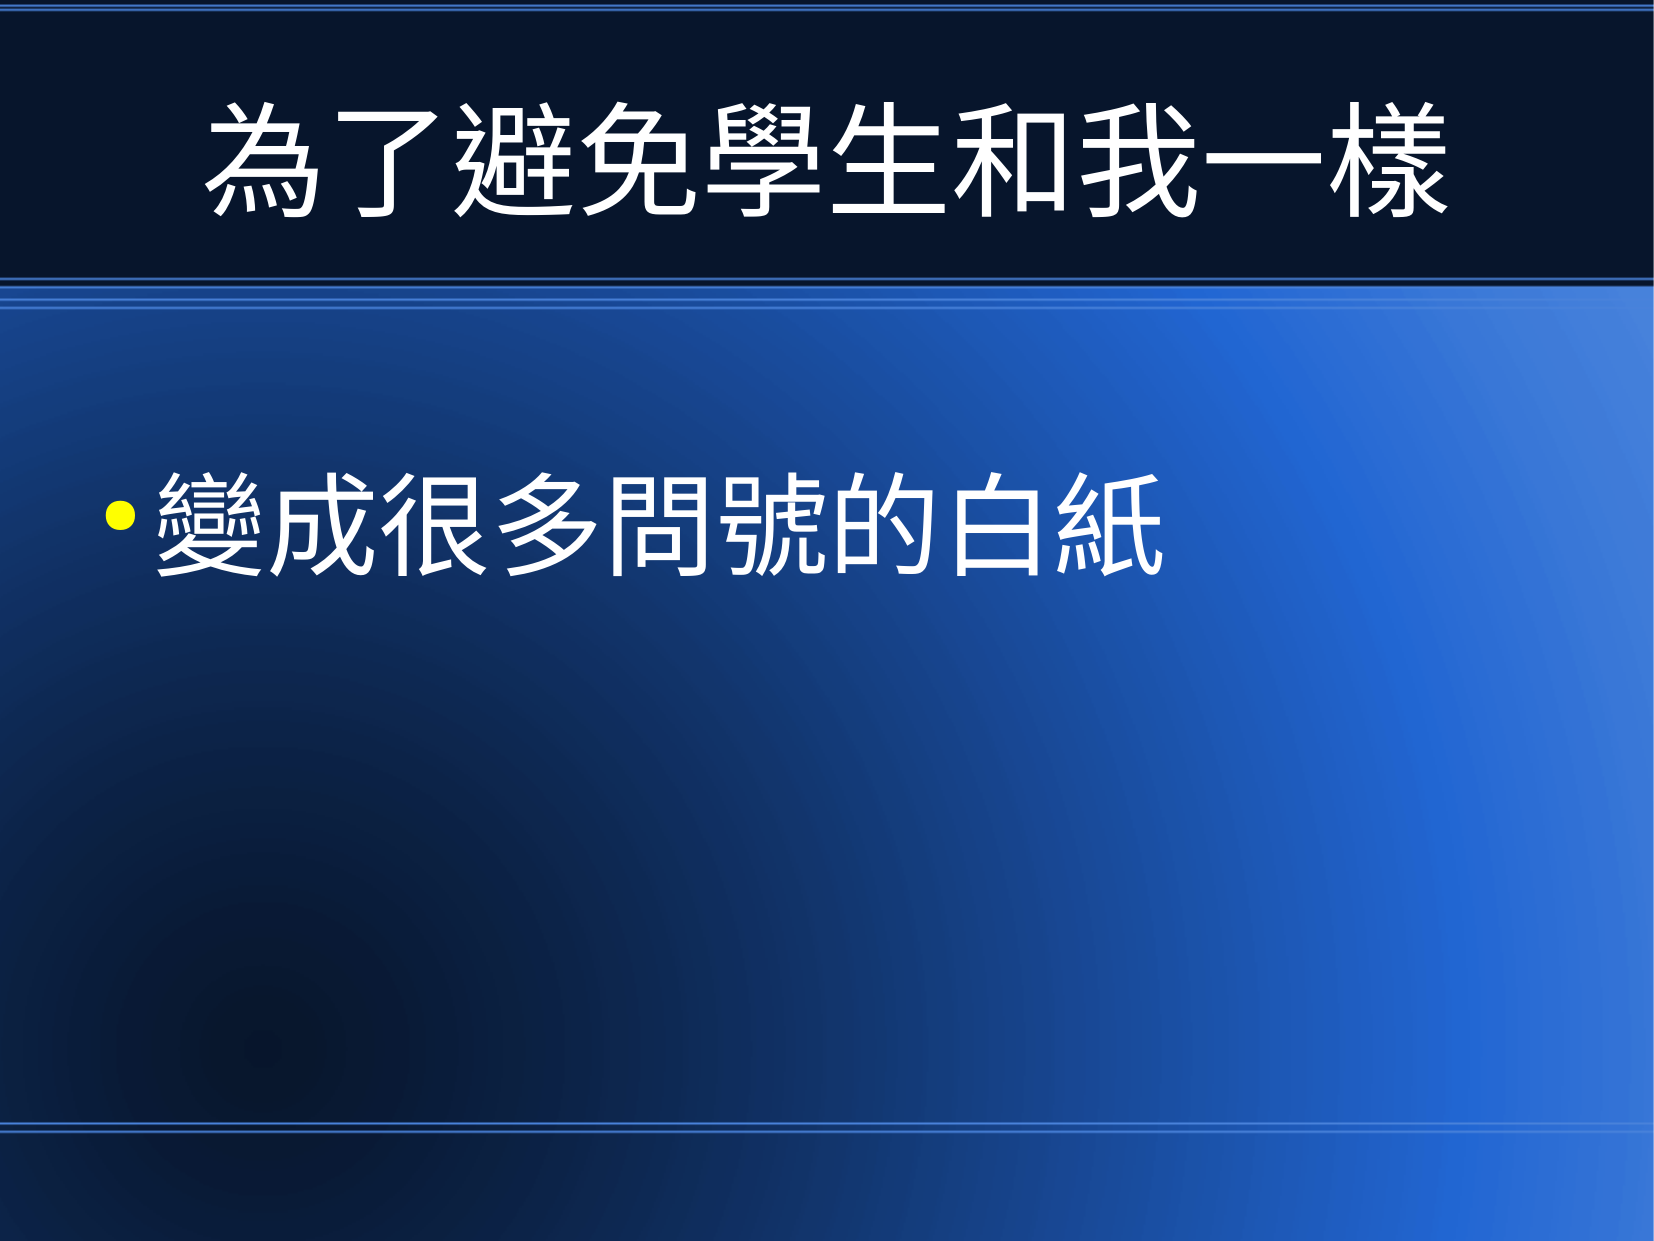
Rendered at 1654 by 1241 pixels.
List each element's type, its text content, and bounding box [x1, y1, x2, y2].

picture [0, 0, 1654, 1241]
list 變成很多問號的白紙 [82, 355, 1571, 1241]
title 為了避免學生和我一樣 [82, 49, 1571, 257]
